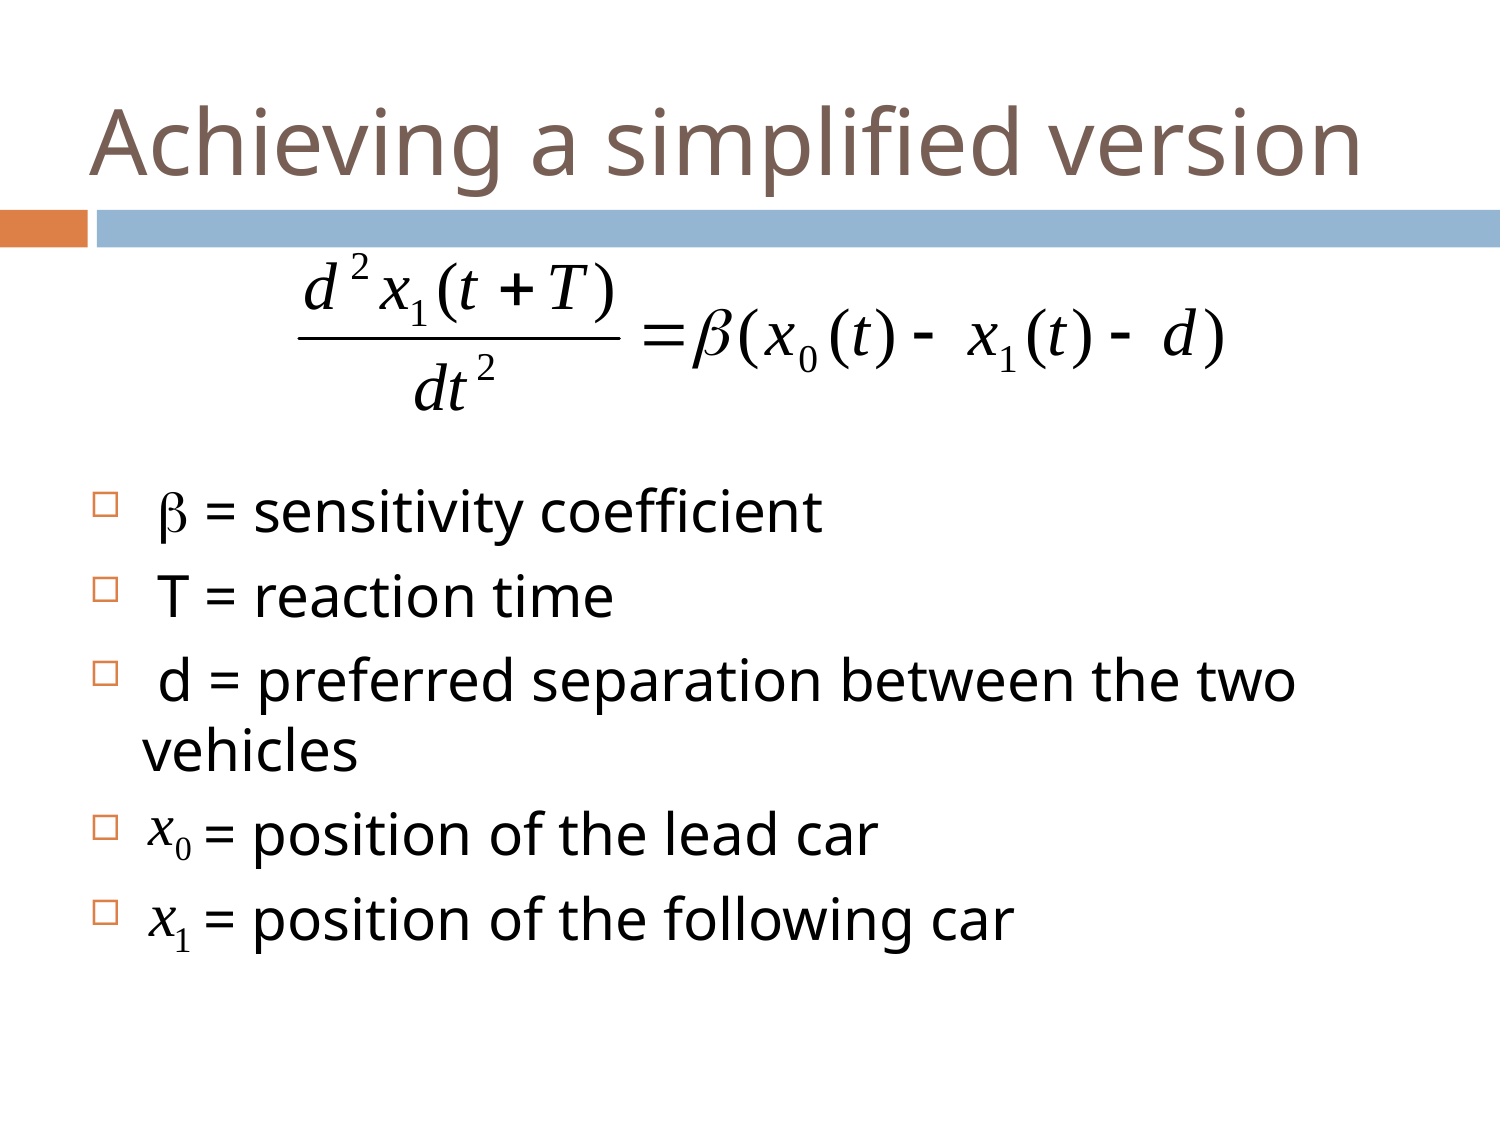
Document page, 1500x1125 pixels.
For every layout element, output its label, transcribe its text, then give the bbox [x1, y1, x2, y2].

chart [287, 237, 1238, 429]
list  = sensitivity coefficient T = reaction time d = preferred separation between the two vehicles = position of the lead car = position of the following car [74, 382, 1450, 1125]
chart [137, 787, 201, 963]
title Achieving a simplified version [75, 45, 1426, 233]
